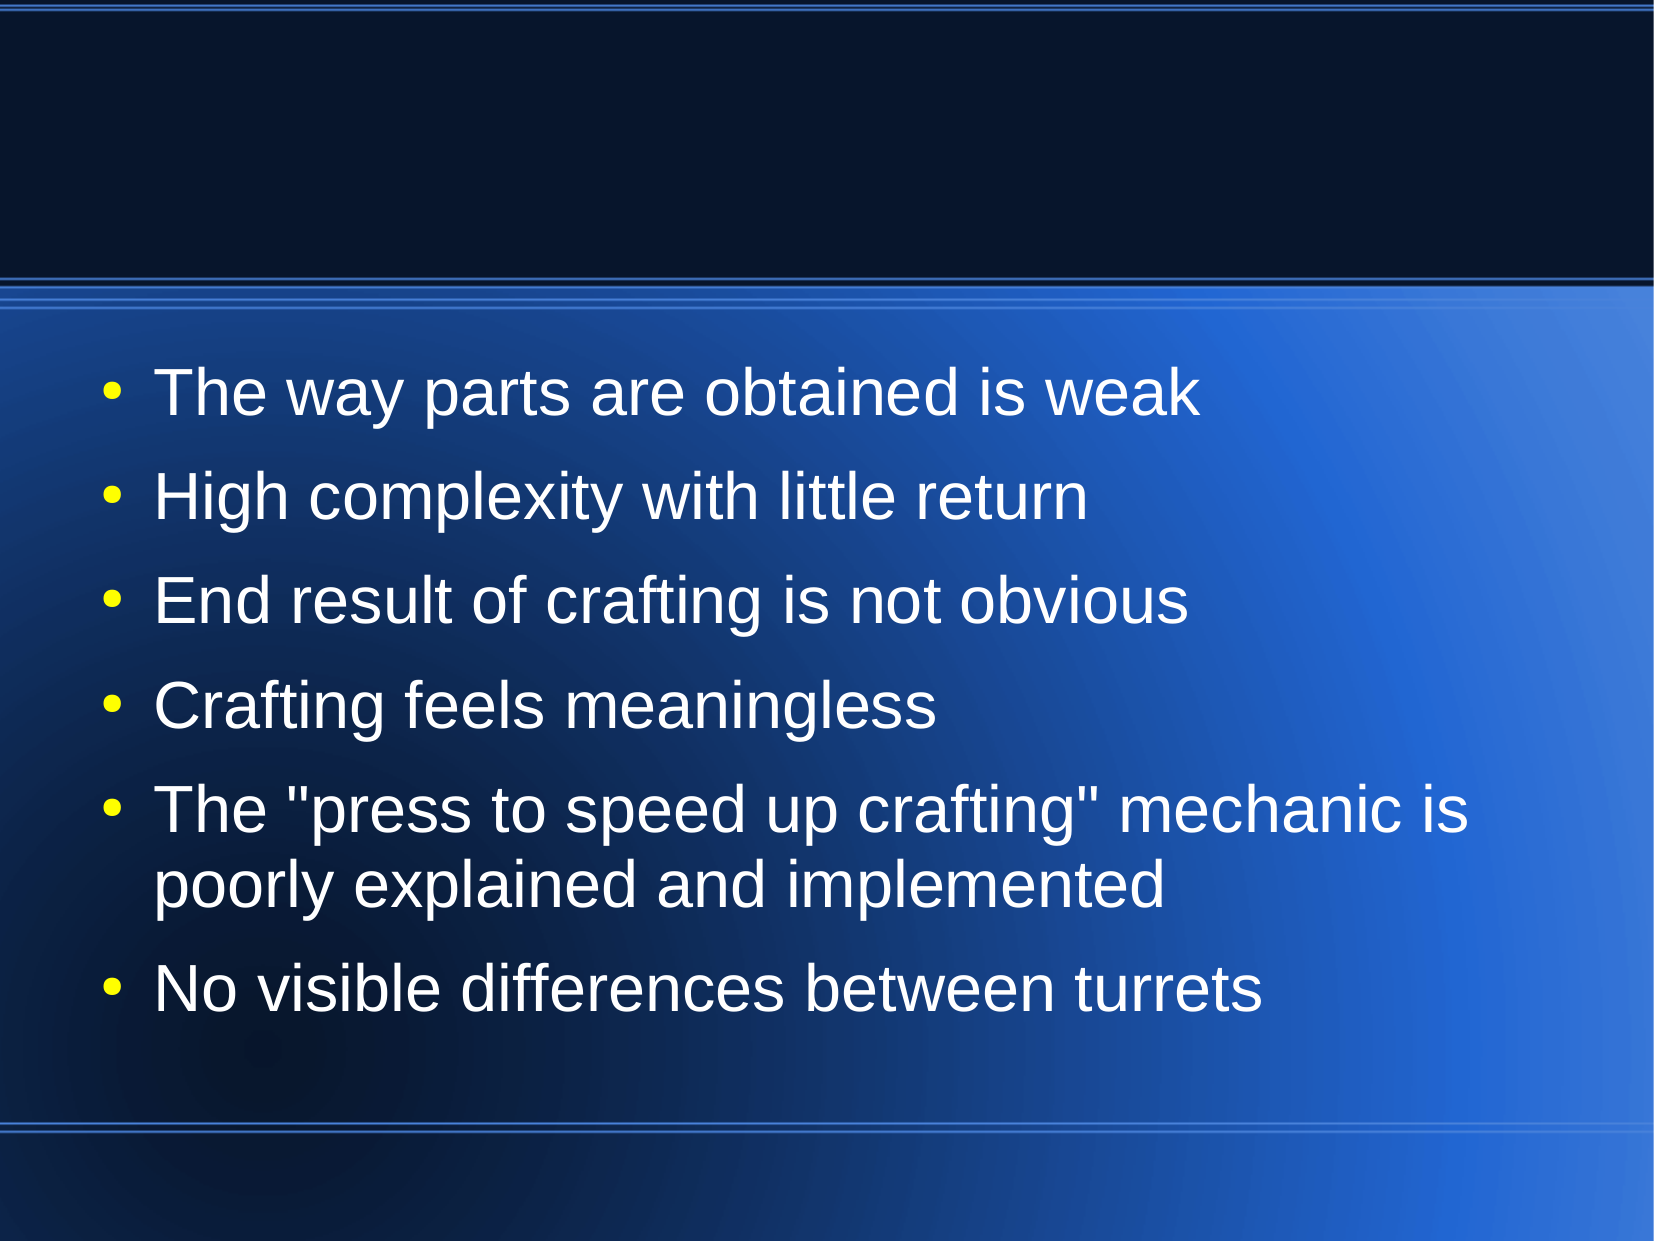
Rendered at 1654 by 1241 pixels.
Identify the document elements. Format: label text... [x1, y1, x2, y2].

picture [0, 0, 1654, 1241]
list The way parts are obtained is weak High complexity with little return End result of crafting is not obvious Crafting feels meaningless The "press to speed up crafting" mechanic is poorly explained and implemented No visible differences between turrets [82, 355, 1571, 1058]
